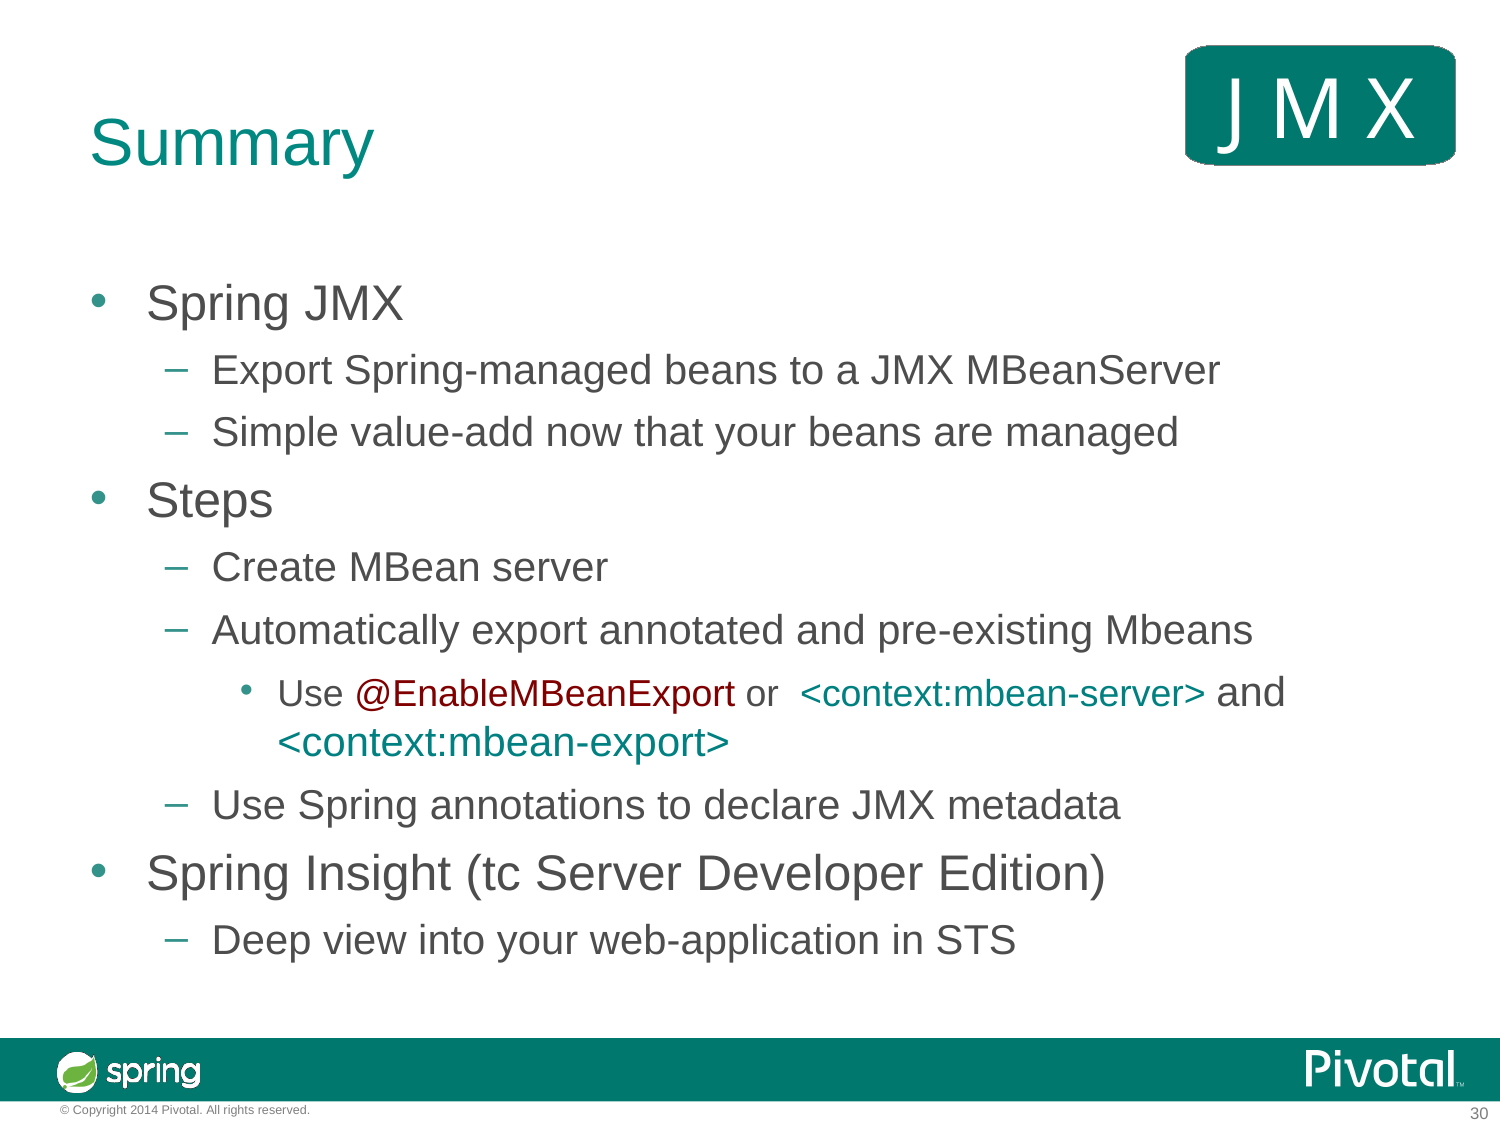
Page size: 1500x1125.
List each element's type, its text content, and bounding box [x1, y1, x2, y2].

picture [32, 1041, 210, 1103]
title Summary [75, 45, 1426, 233]
list Spring JMX Export Spring-managed beans to a JMX MBeanServer Simple value-add now that your beans are managed Steps Create MBean server Automatically export annotated and pre-existing Mbeans Use @EnableMBeanExport or <context:mbean-server> and <context:mbean-export> Use Spring annotations to declare JMX metadata Spring Insight (tc Server Developer Edition) Deep view into your web-application in STS [75, 262, 1426, 1033]
picture [1306, 1050, 1464, 1087]
text_box J M X [1185, 45, 1456, 166]
